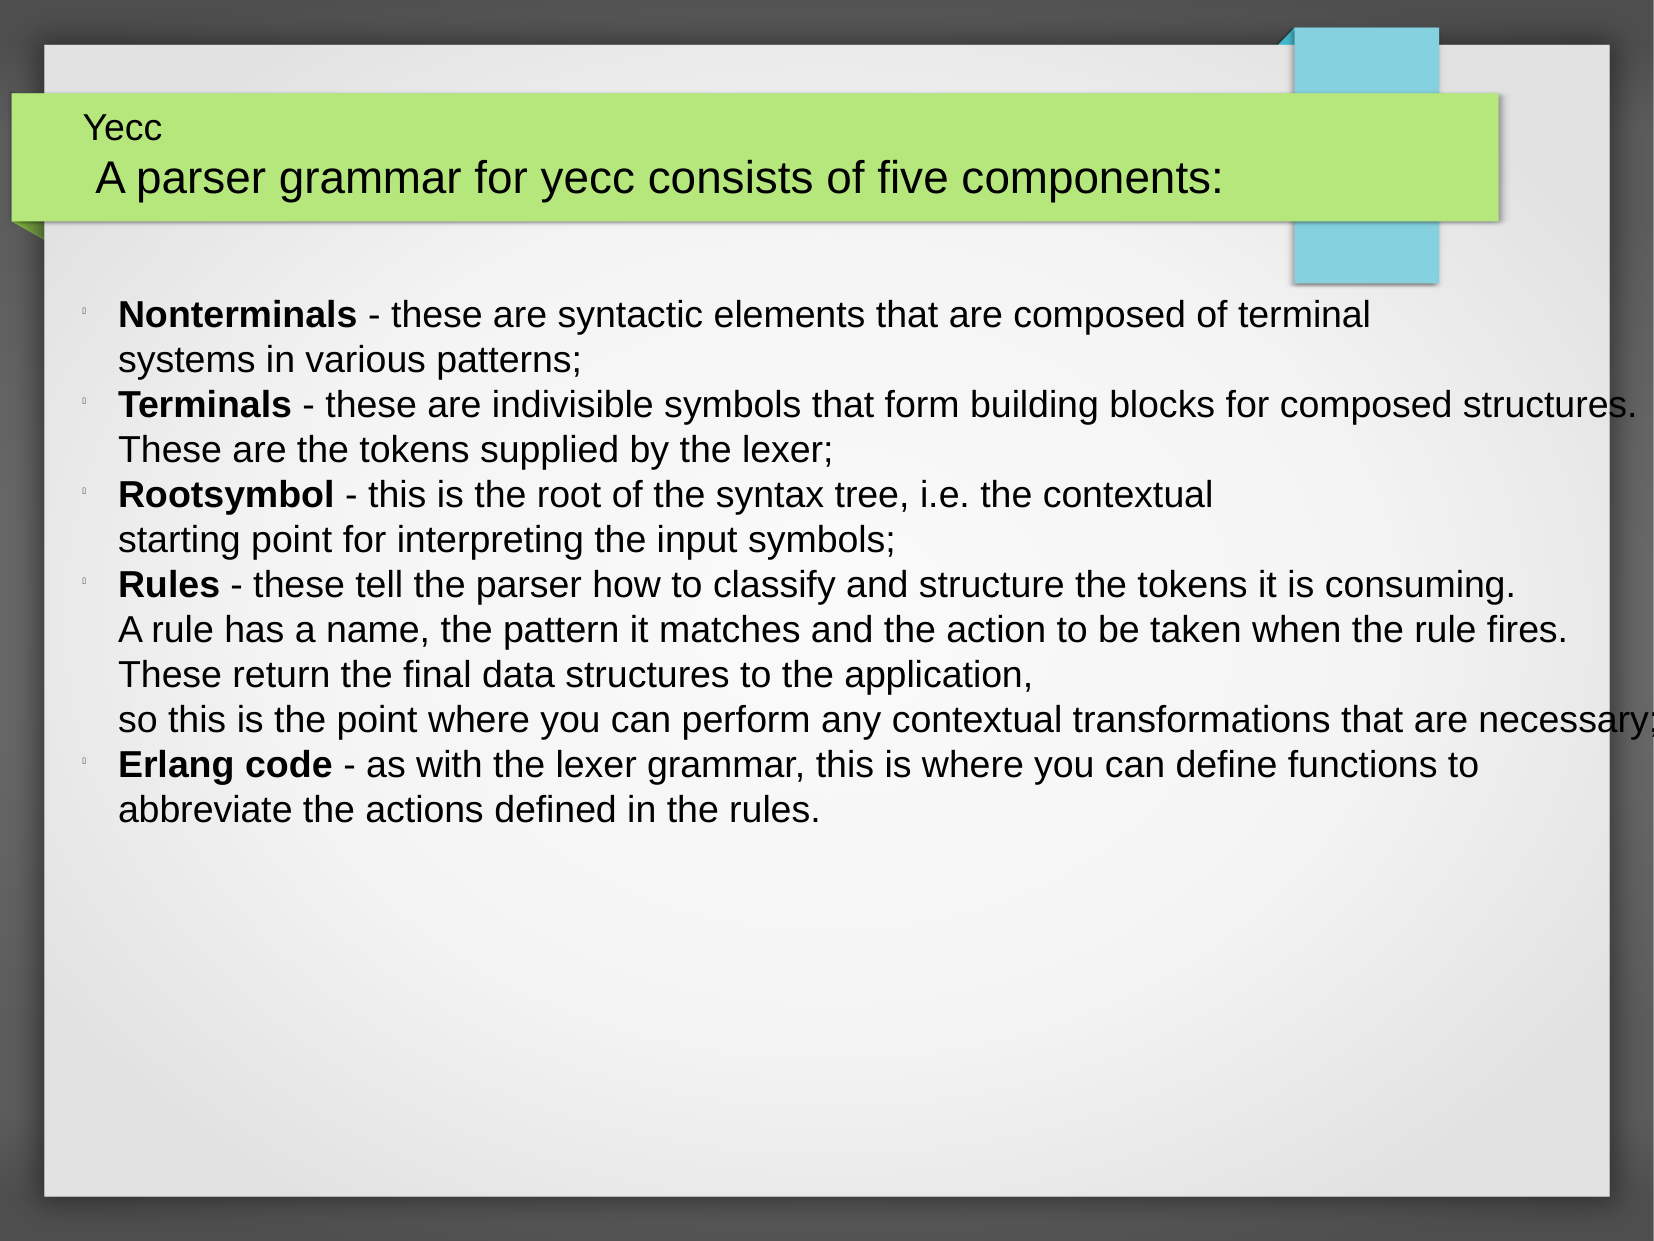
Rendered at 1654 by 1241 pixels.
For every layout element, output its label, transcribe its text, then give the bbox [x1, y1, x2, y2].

text_box Yecc A parser grammar for yecc consists of five components: [82, 49, 1571, 257]
text_box Nonterminals - these are syntactic elements that are composed of terminal systems in various patterns; Terminals - these are indivisible symbols that form building blocks for composed structures. These are the tokens supplied by the lexer; Rootsymbol - this is the root of the syntax tree, i.e. the contextual starting point for interpreting the input symbols; Rules - these tell the parser how to classify and structure the tokens it is consuming. A rule has a name, the pattern it matches and the action to be taken when the rule fires. These return the final data structures to the application, so this is the point where you can perform any contextual transformations that are necessary; Erlang code - as with the lexer grammar, this is where you can define functions to abbreviate the actions defined in the rules. [82, 290, 1571, 1010]
picture [0, 0, 1654, 1241]
